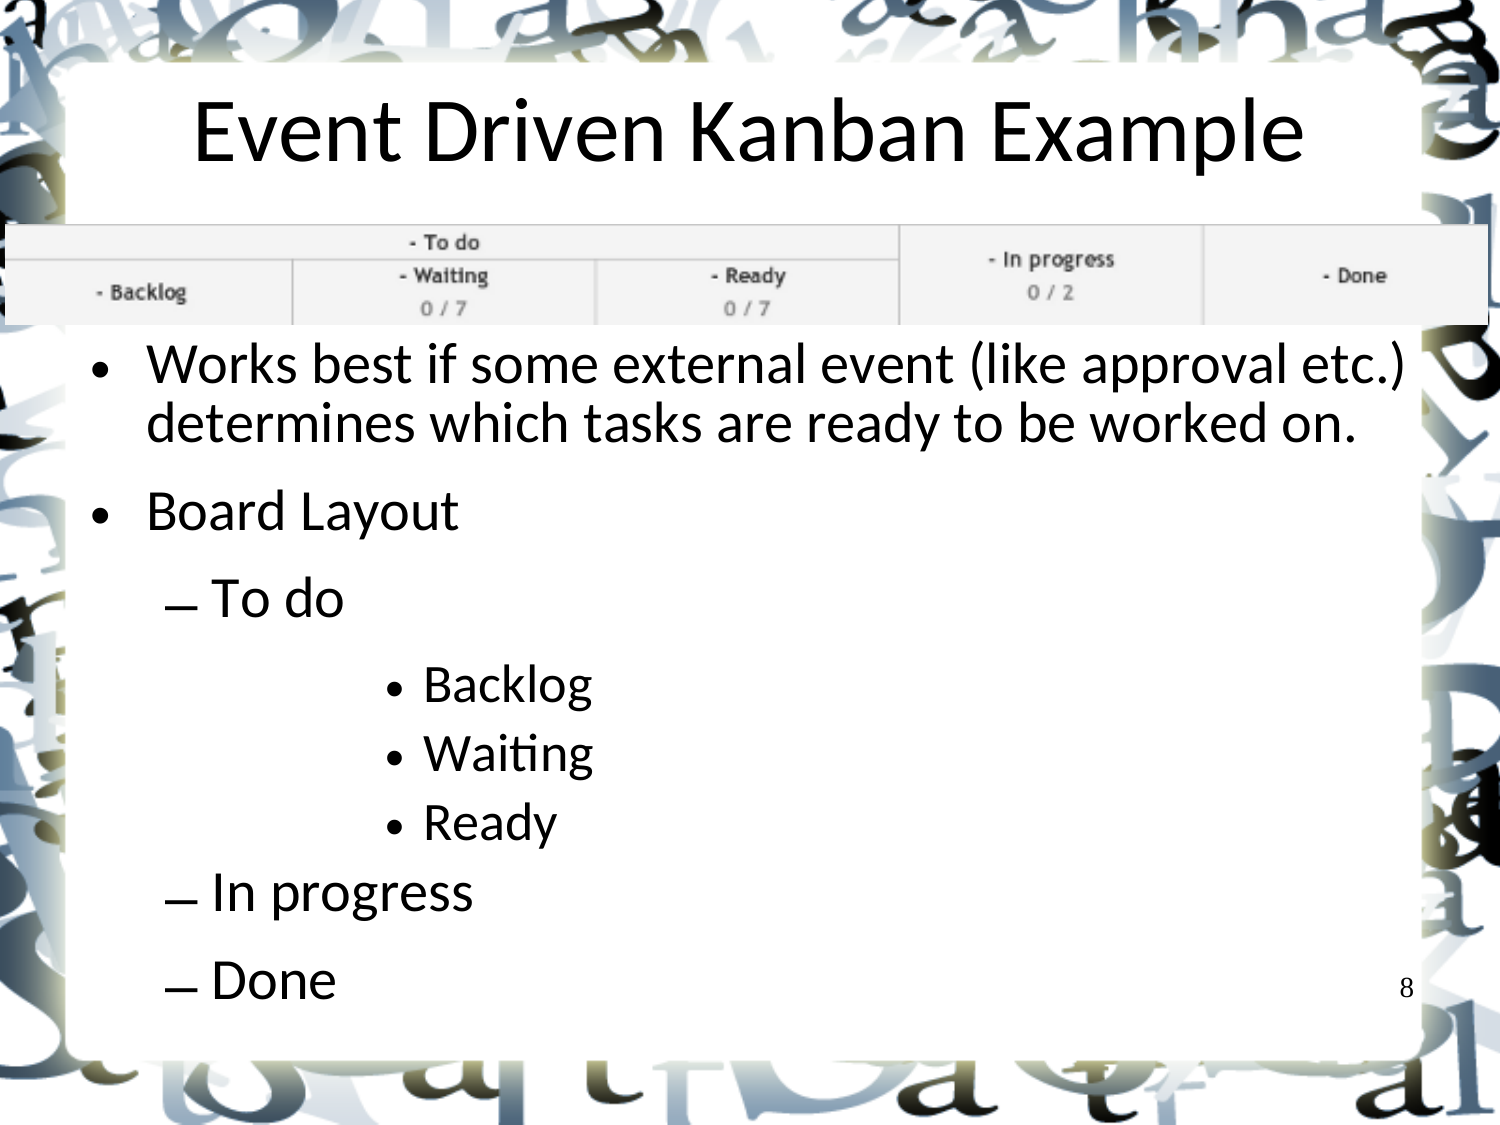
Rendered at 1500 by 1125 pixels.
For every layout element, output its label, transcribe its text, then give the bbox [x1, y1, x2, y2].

title Event Driven Kanban Example [75, 45, 1425, 224]
picture [0, 0, 1500, 1125]
list Works best if some external event (like approval etc.) determines which tasks are ready to be worked on. Board Layout To do Backlog Waiting Ready In progress Done [75, 332, 1425, 1075]
